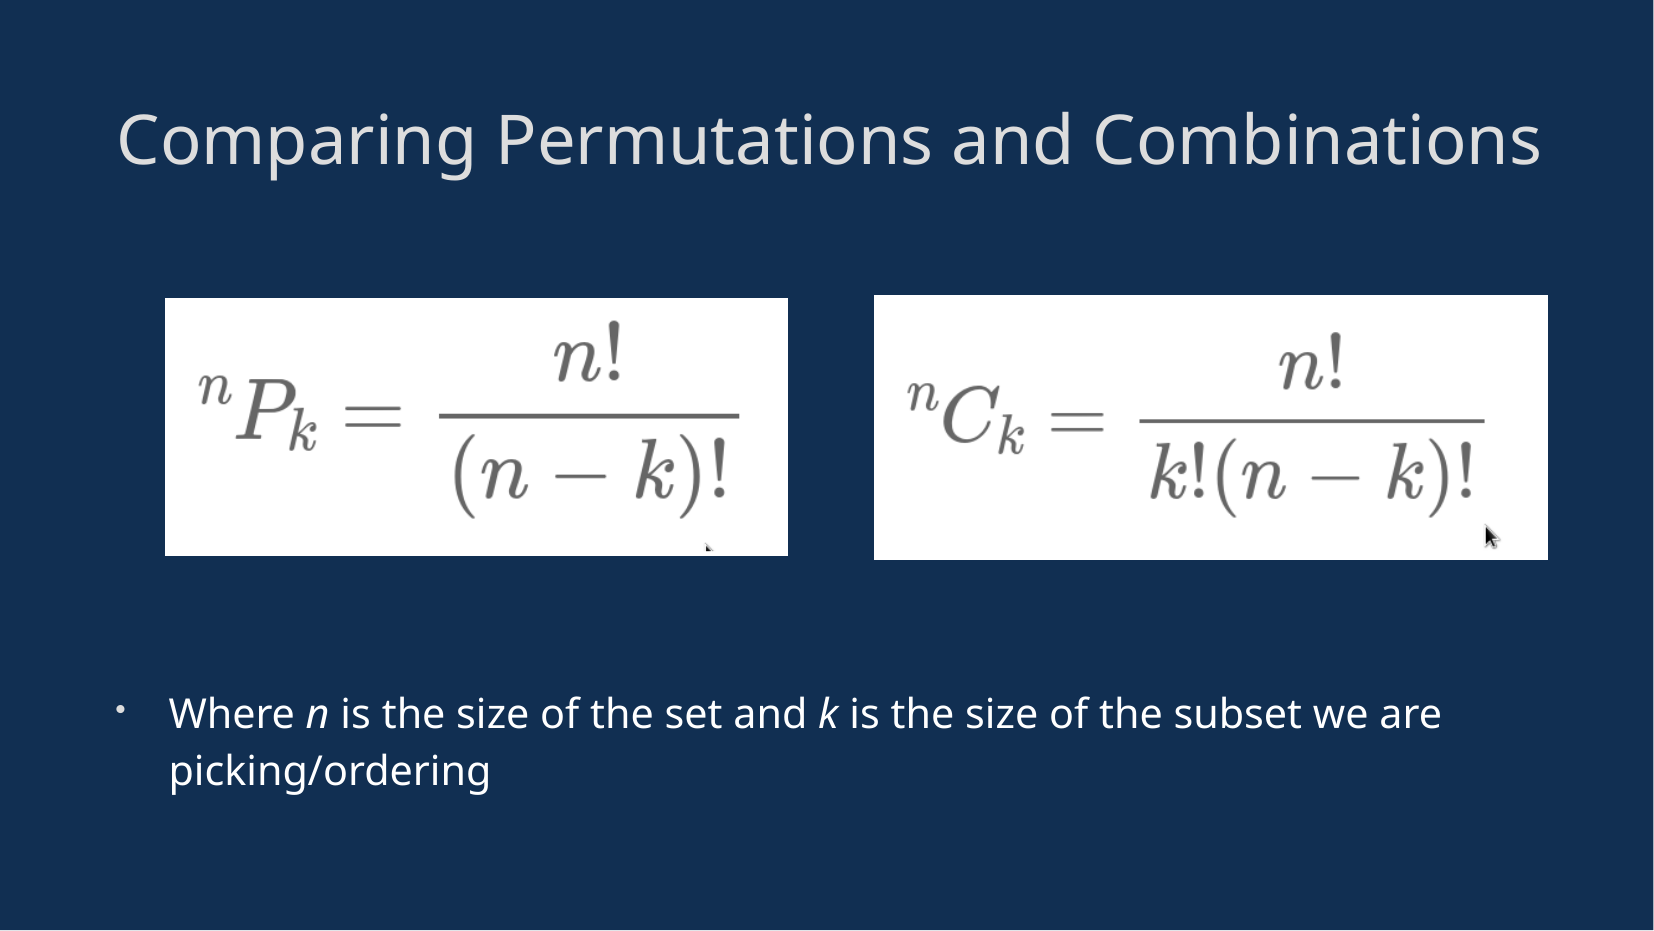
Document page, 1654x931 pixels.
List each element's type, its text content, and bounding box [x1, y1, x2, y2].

picture [165, 298, 788, 556]
list Where n is the size of the set and k is the size of the subset we are picking/ordering [97, 685, 1563, 806]
picture [874, 295, 1548, 560]
title Comparing Permutations and Combinations [97, 56, 1563, 220]
